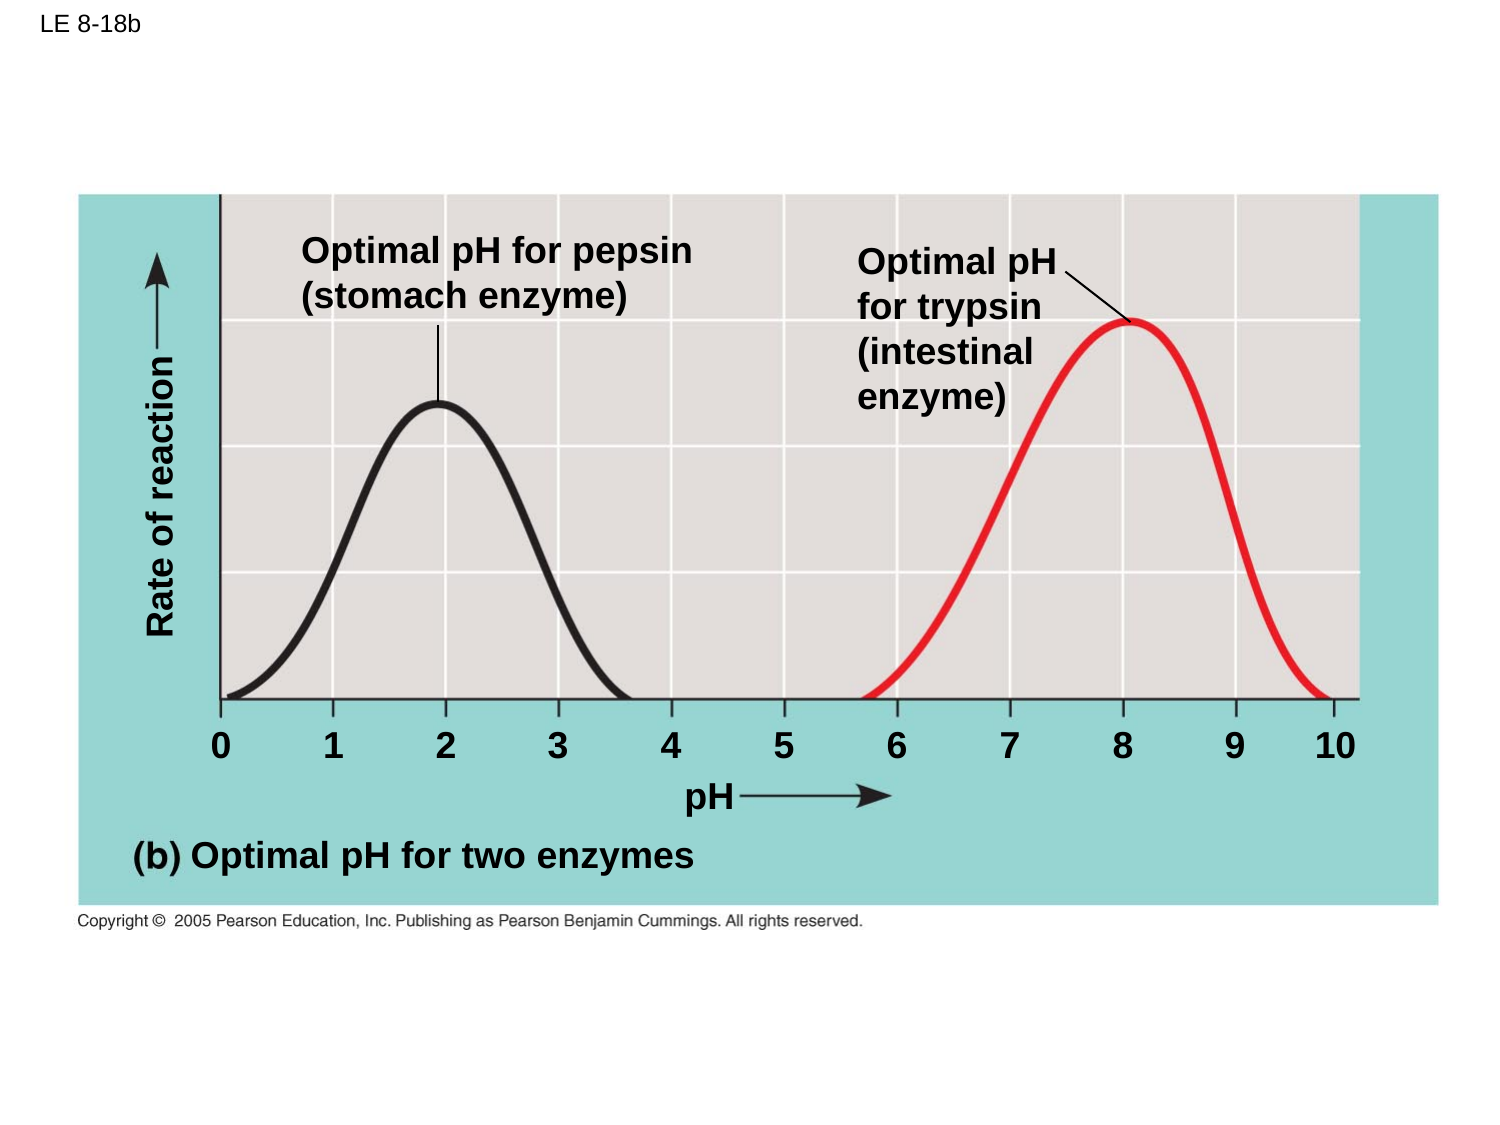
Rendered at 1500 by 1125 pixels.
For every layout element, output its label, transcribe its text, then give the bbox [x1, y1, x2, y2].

text_box 3 [547, 729, 574, 767]
text_box pH [659, 780, 735, 830]
title LE 8-18b [24, 0, 351, 51]
text_box Optimal pH for two enzymes [190, 840, 764, 890]
text_box 8 [1112, 730, 1140, 768]
text_box 1 [323, 730, 350, 768]
text_box 2 [435, 729, 463, 767]
text_box 7 [999, 729, 1027, 767]
text_box 6 [886, 729, 913, 767]
text_box Rate of reaction [142, 355, 184, 651]
text_box 5 [773, 730, 801, 768]
text_box Optimal pH for pepsin (stomach enzyme) [301, 226, 708, 351]
text_box 10 [1314, 729, 1359, 766]
text_box Optimal pH for trypsin (intestinal enzyme) [857, 236, 1060, 428]
text_box 0 [210, 730, 238, 768]
text_box 4 [660, 730, 688, 768]
text_box 9 [1224, 729, 1252, 767]
picture [49, 185, 1450, 940]
